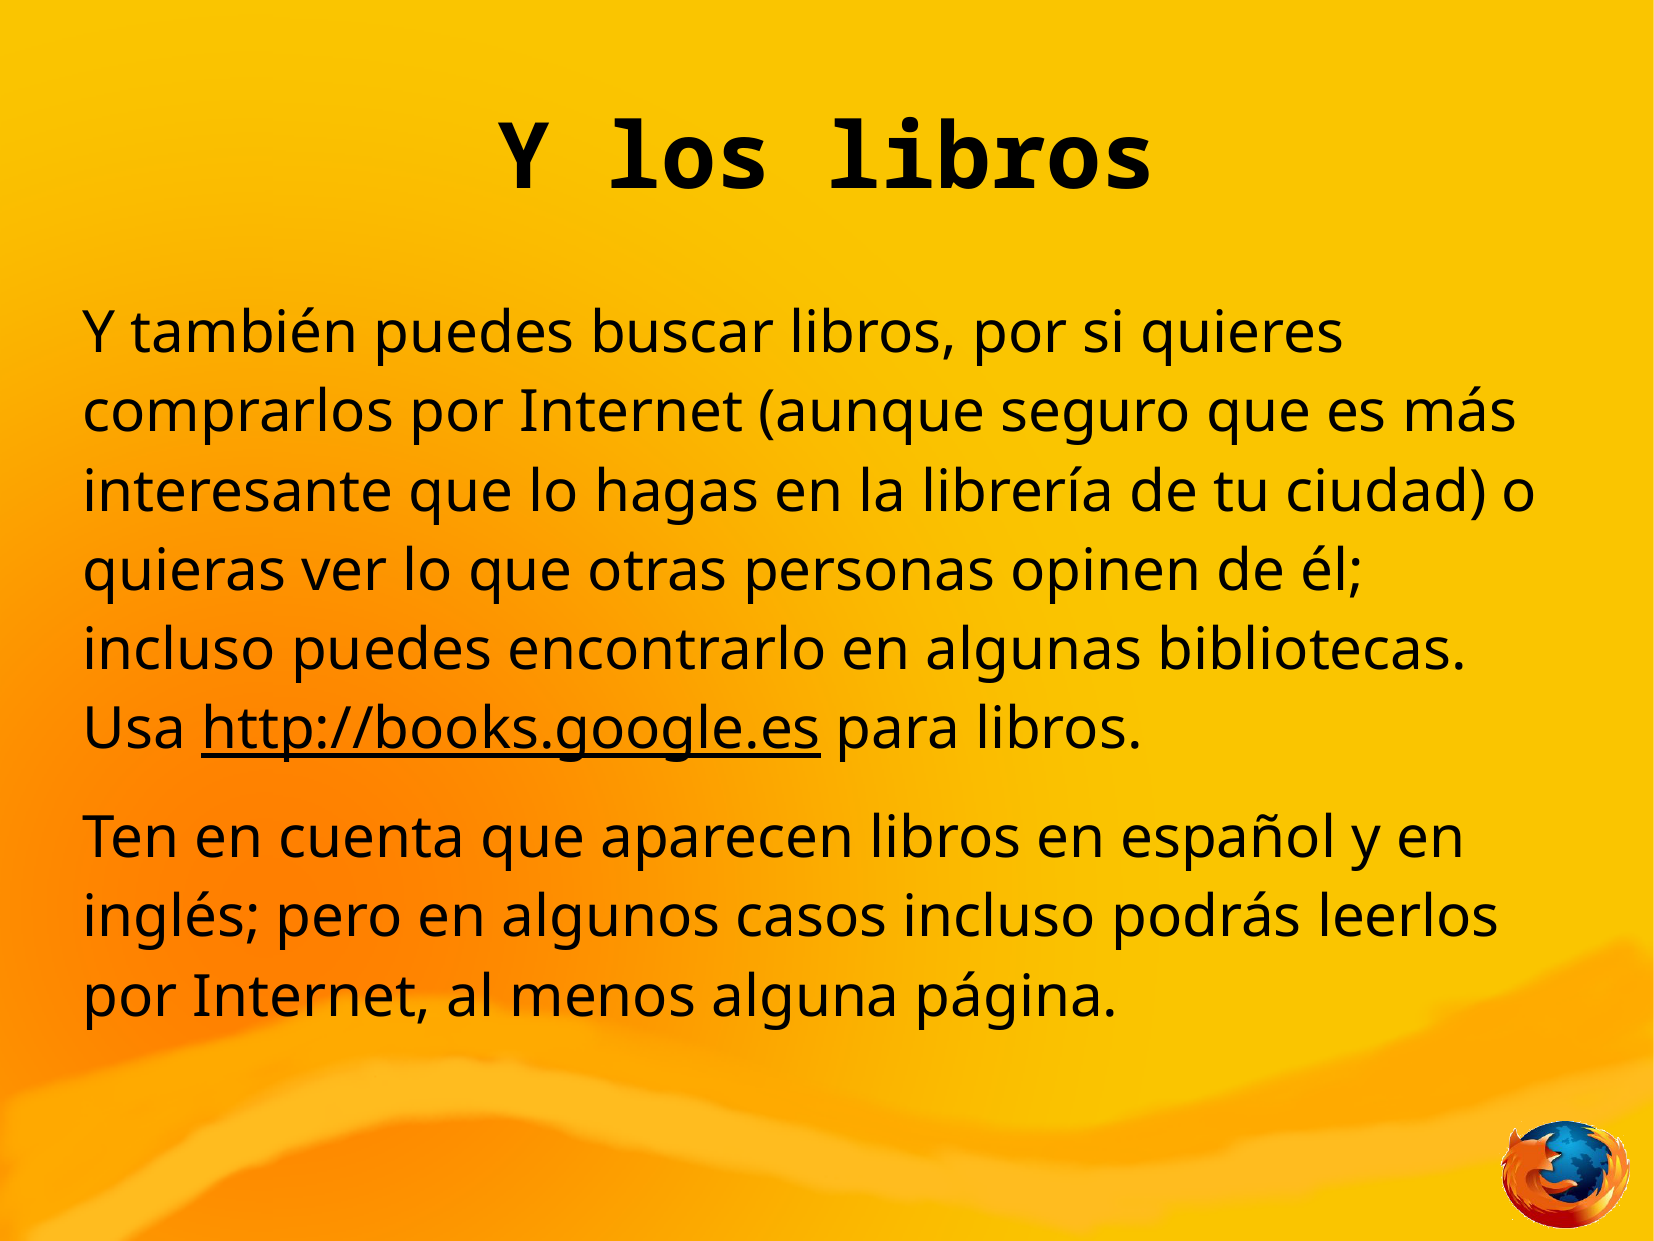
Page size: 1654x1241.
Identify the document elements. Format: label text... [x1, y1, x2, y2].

picture [0, 0, 1654, 1241]
list Y también puedes buscar libros, por si quieres comprarlos por Internet (aunque seguro que es más interesante que lo hagas en la librería de tu ciudad) o quieras ver lo que otras personas opinen de él; incluso puedes encontrarlo en algunas bibliotecas. Usa http://books.google.es para libros. Ten en cuenta que aparecen libros en español y en inglés; pero en algunos casos incluso podrás leerlos por Internet, al menos alguna página. [82, 290, 1571, 1010]
title Y los libros [82, 49, 1571, 257]
